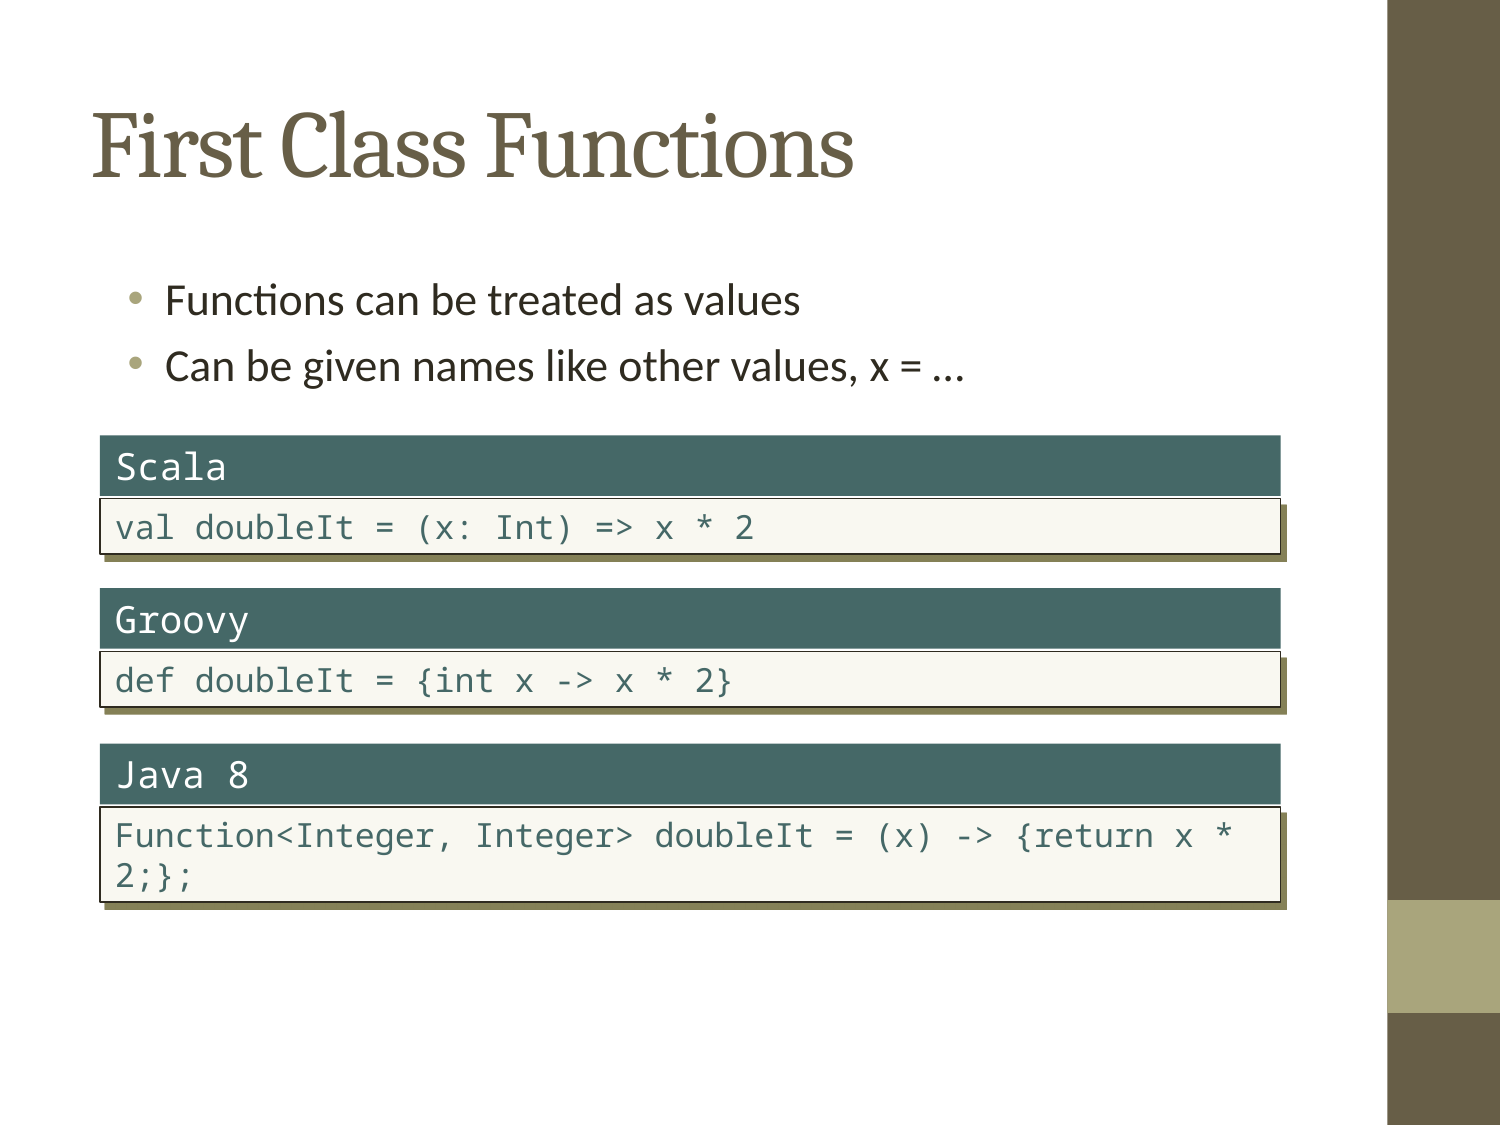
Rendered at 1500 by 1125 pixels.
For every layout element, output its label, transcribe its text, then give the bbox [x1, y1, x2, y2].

text_box val doubleIt = (x: Int) => x * 2 [99, 498, 1281, 555]
text_box Groovy [99, 588, 1281, 649]
text_box def doubleIt = {int x -> x * 2} [99, 651, 1281, 707]
list Functions can be treated as values Can be given names like other values, x = … [75, 262, 1326, 1051]
text_box Scala [99, 435, 1281, 496]
text_box Function<Integer, Integer> doubleIt = (x) -> {return x * 2;}; [99, 806, 1281, 863]
title First Class Functions [75, 45, 1326, 233]
text_box Java 8 [99, 743, 1281, 805]
